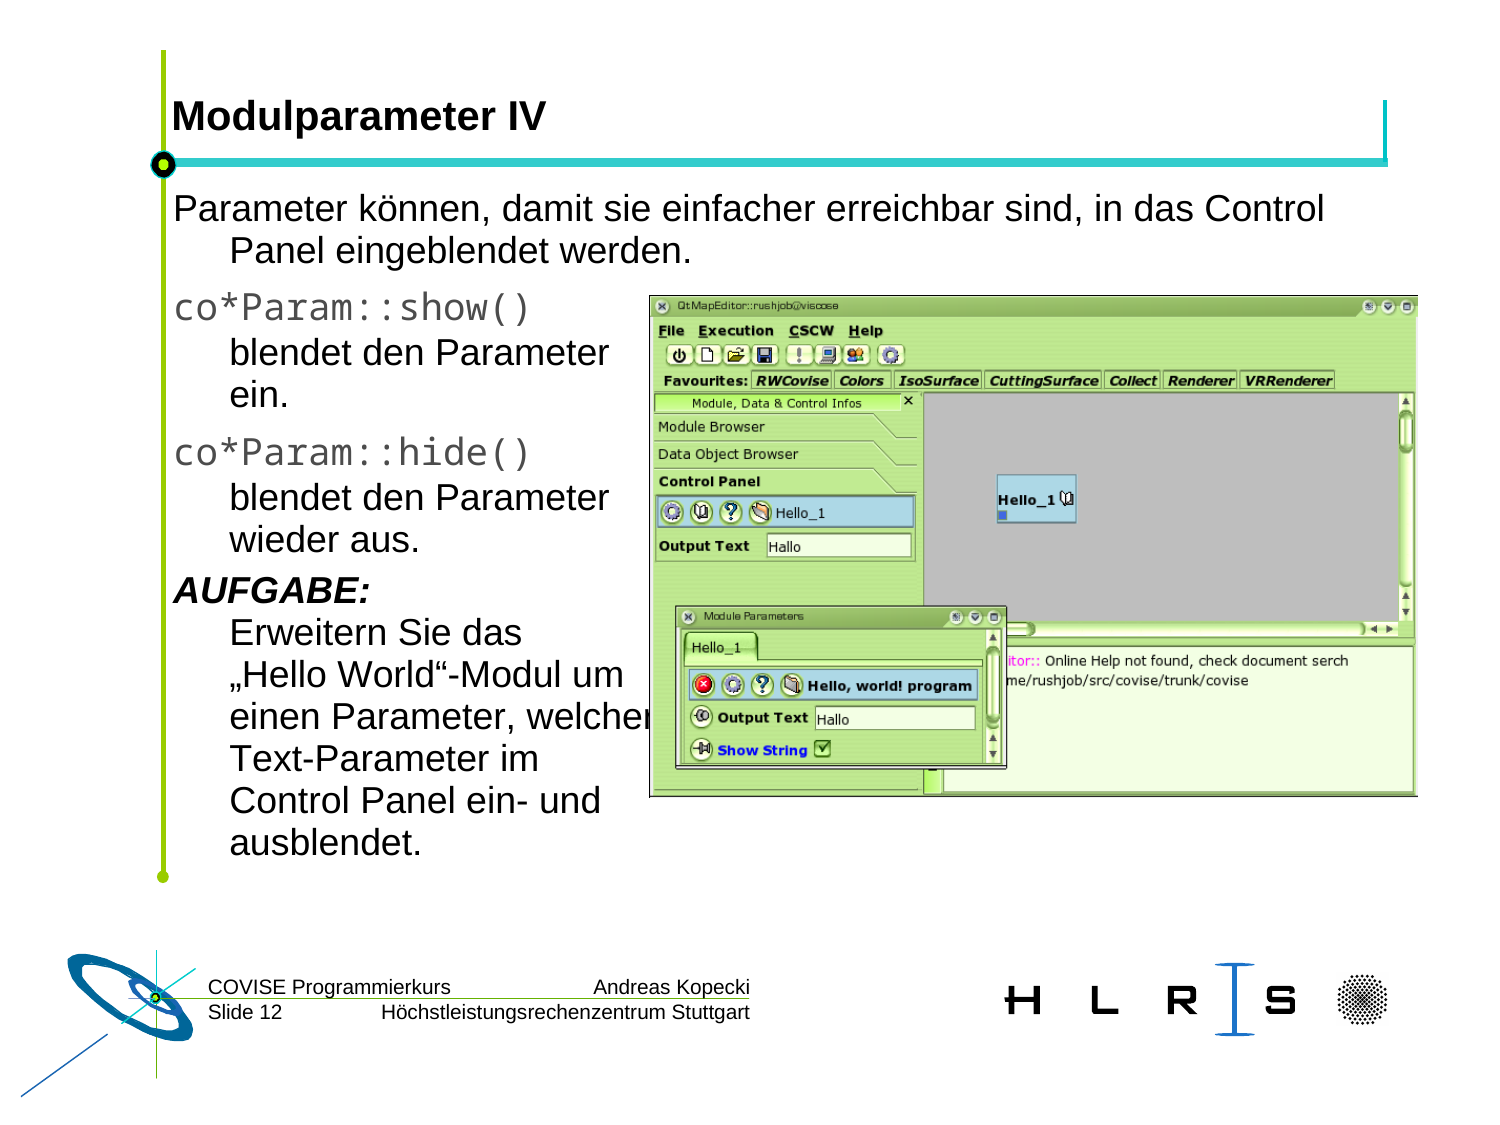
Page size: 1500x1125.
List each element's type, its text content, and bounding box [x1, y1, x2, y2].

picture [649, 295, 1418, 798]
list Parameter können, damit sie einfacher erreichbar sind, in das Control Panel eingeblendet werden. co*Param::show() blendet den Parameter ein. co*Param::hide() blendet den Parameter wieder aus. AUFGABE: Erweitern Sie das „Hello World“-Modul um einen Parameter, welcher den Text-Parameter im Control Panel ein- und ausblendet. [173, 187, 1388, 938]
title Modulparameter IV [171, 83, 1386, 149]
